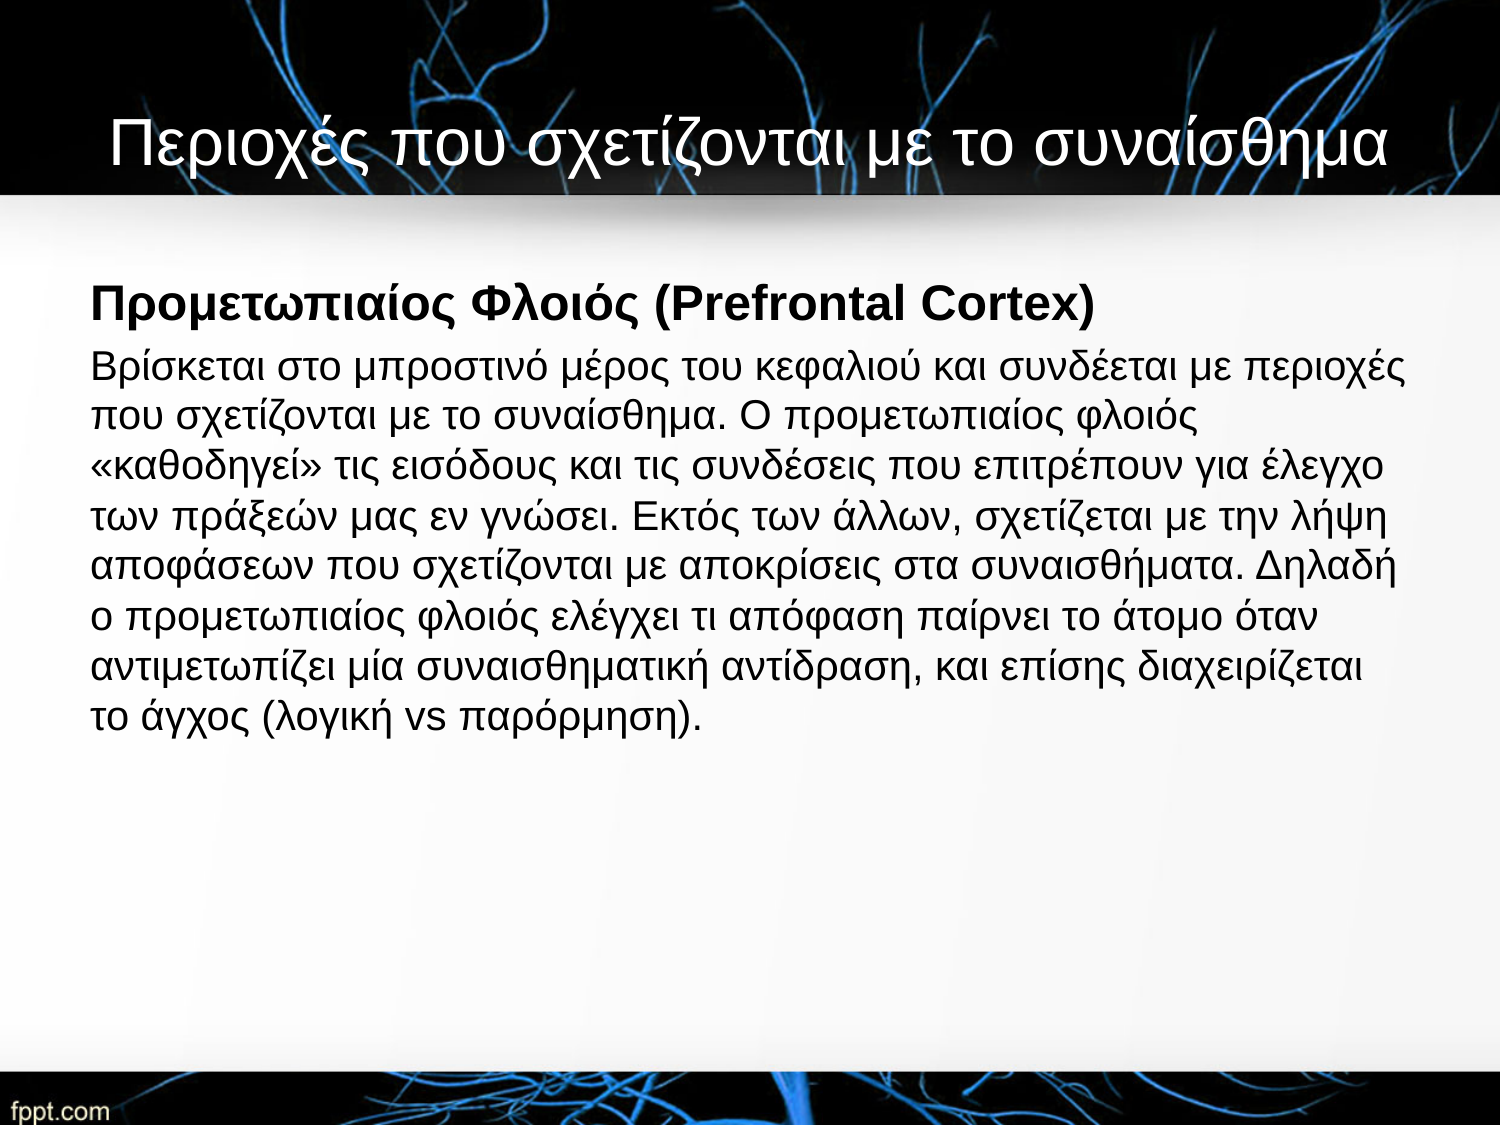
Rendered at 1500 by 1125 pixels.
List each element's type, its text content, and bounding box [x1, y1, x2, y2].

list Προμετωπιαίος Φλοιός (Prefrontal Cortex) Βρίσκεται στο μπροστινό μέρος του κεφαλιού και συνδέεται με περιοχές που σχετίζονται με το συναίσθημα. Ο προμετωπιαίος φλοιός «καθοδηγεί» τις εισόδους και τις συνδέσεις που επιτρέπουν για έλεγχο των πράξεών μας εν γνώσει. Εκτός των άλλων, σχετίζεται με την λήψη αποφάσεων που σχετίζονται με αποκρίσεις στα συναισθήματα. Δηλαδή ο προμετωπιαίος φλοιός ελέγχει τι απόφαση παίρνει το άτομο όταν αντιμετωπίζει μία συναισθηματική αντίδραση, και επίσης διαχειρίζεται το άγχος (λογική vs παρόρμηση). [75, 262, 1425, 1005]
title Περιοχές που σχετίζονται με το συναίσθημα [75, 45, 1425, 233]
picture [0, 0, 1500, 1125]
